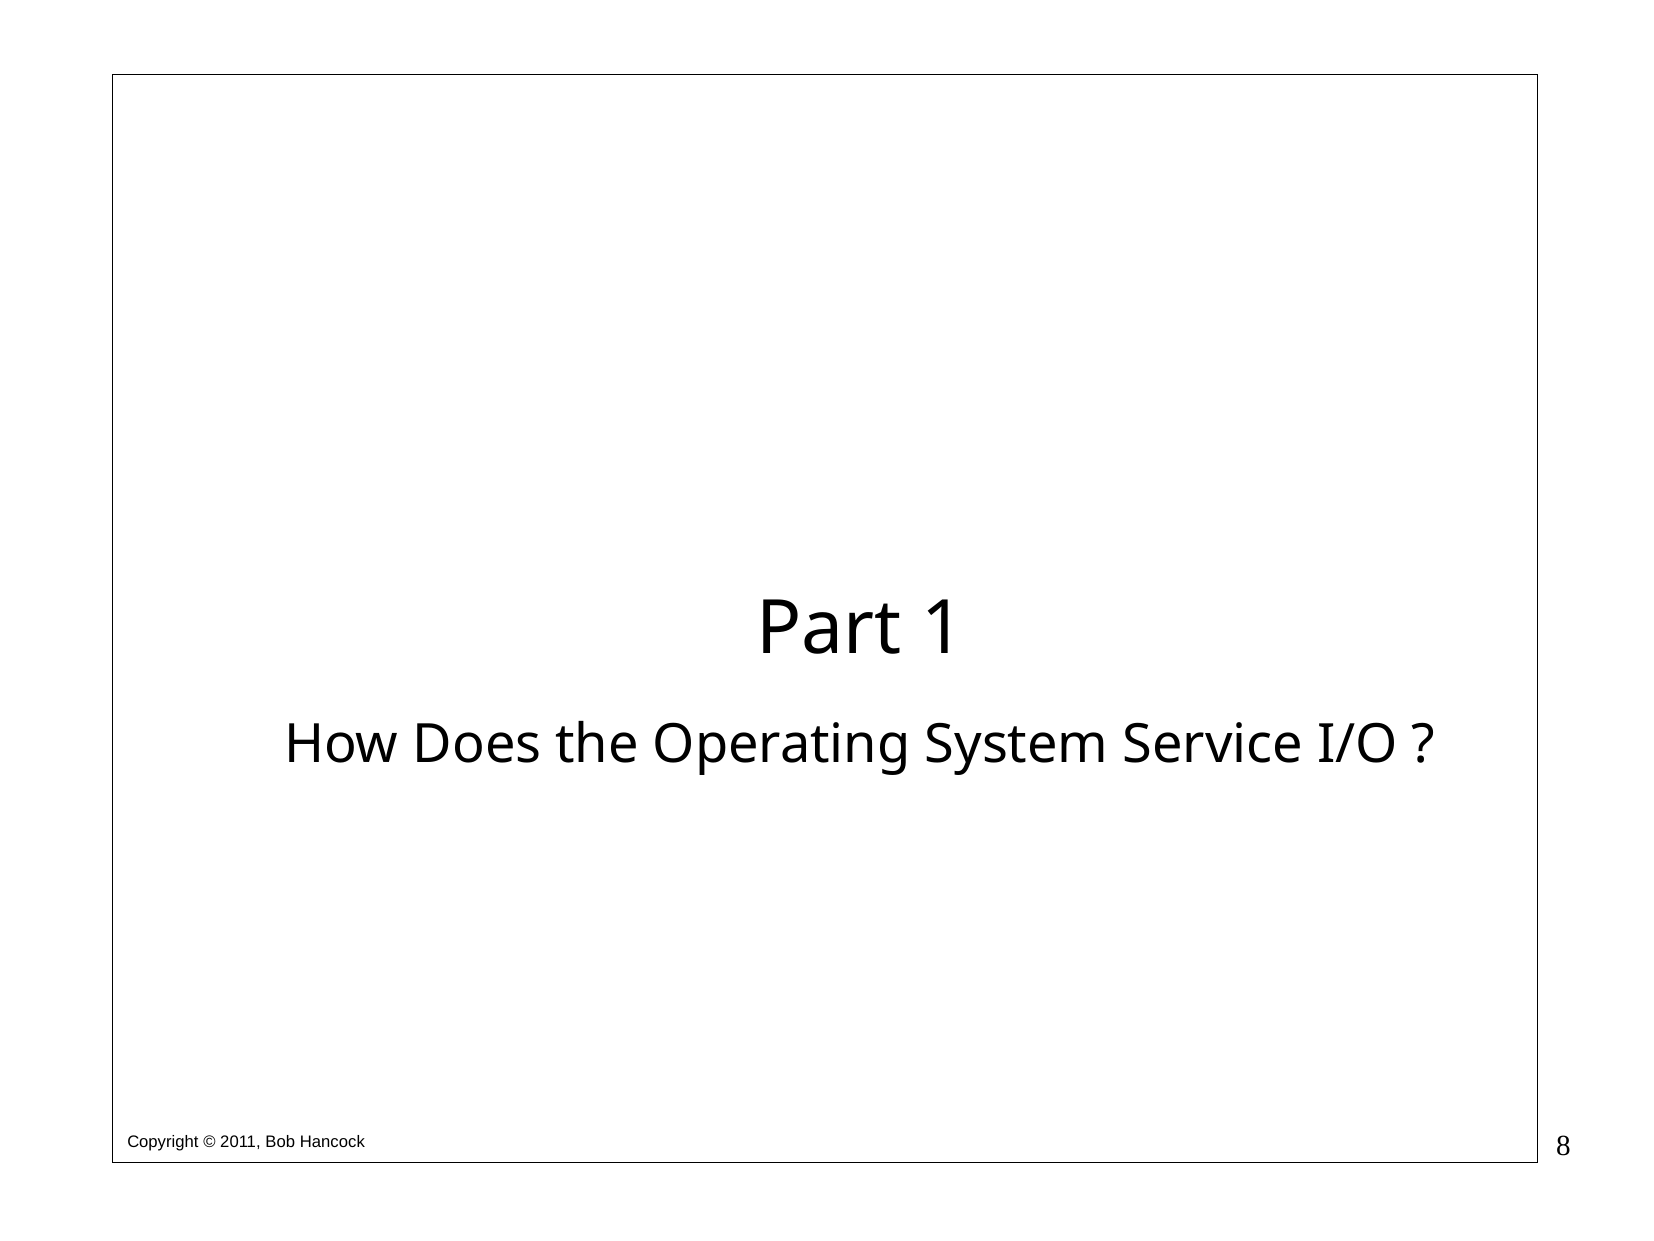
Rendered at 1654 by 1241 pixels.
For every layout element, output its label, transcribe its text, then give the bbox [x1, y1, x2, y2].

list Part 1 How Does the Operating System Service I/O ? [150, 262, 1501, 1126]
text_box Copyright © 2011, Bob Hancock [112, 1125, 381, 1159]
